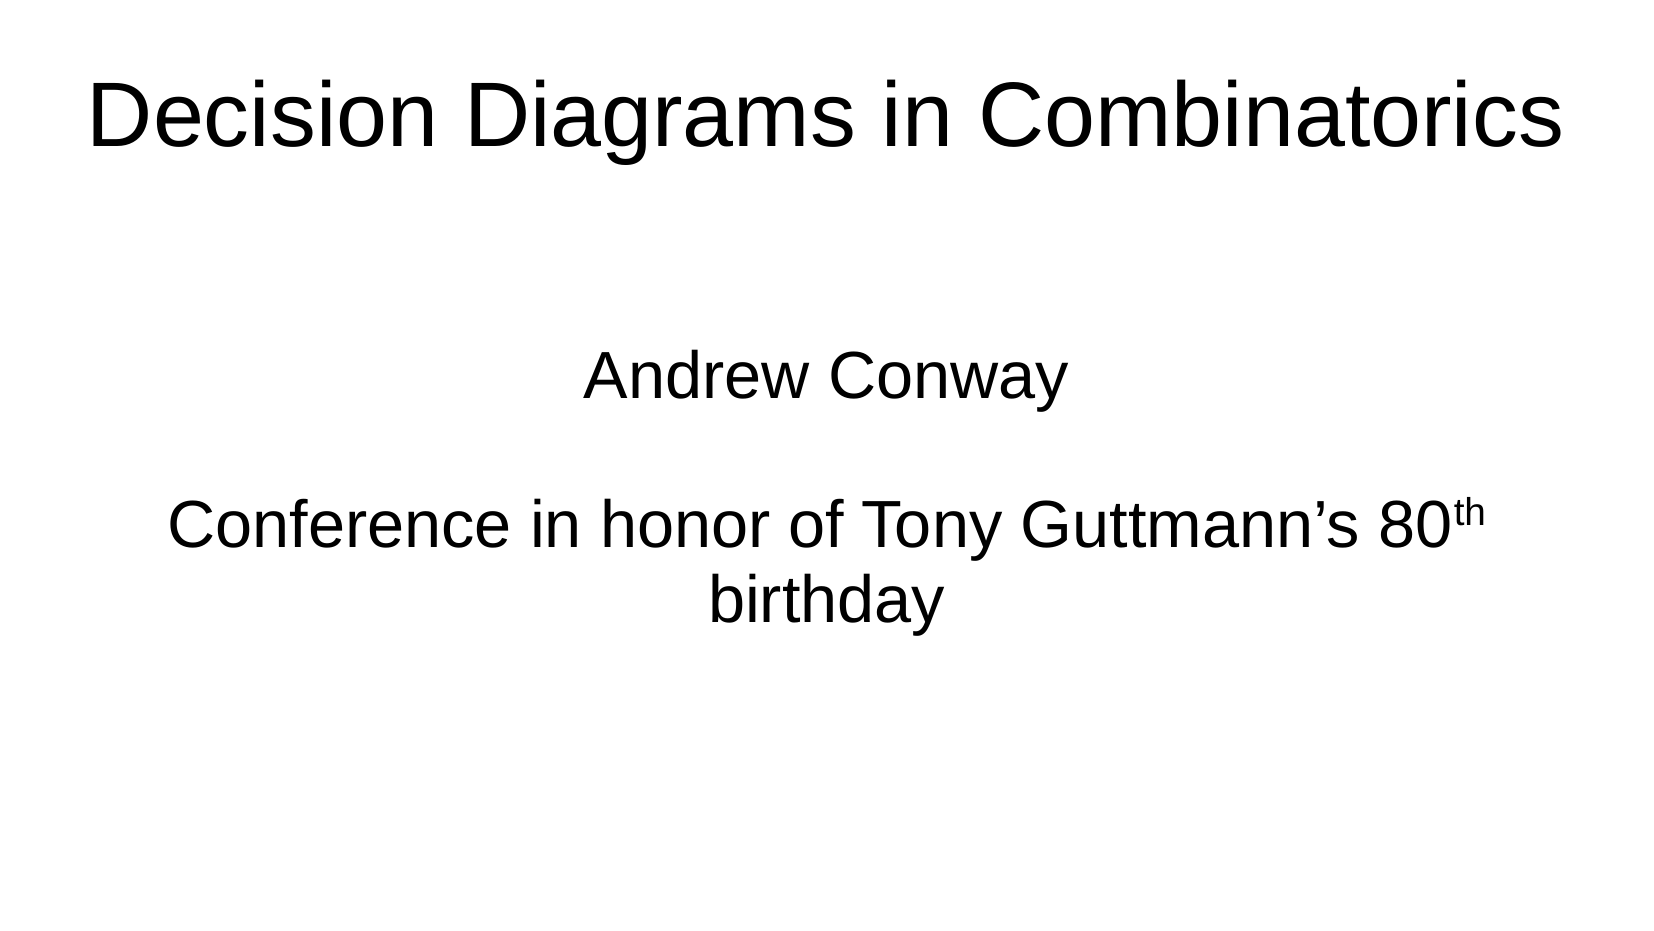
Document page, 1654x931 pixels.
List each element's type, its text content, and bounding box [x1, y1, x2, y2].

subtitle Andrew Conway Conference in honor of Tony Guttmann’s 80th birthday [82, 217, 1571, 758]
title Decision Diagrams in Combinatorics [82, 12, 1571, 217]
